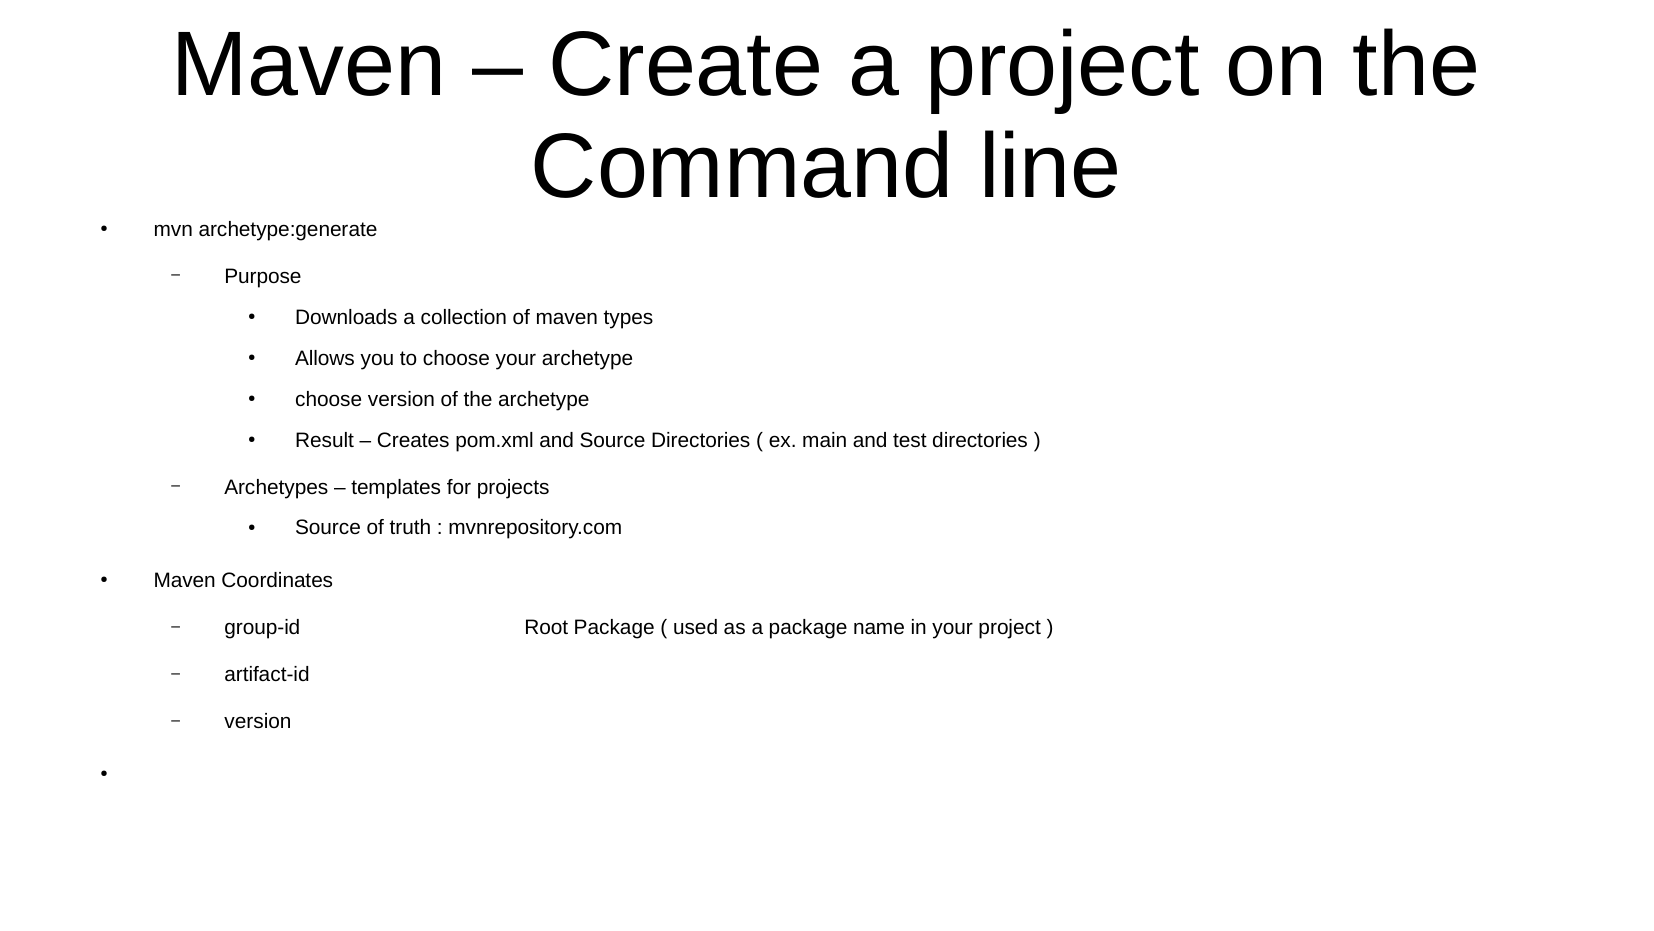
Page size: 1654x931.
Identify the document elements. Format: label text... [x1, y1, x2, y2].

list mvn archetype:generate Purpose Downloads a collection of maven types Allows you to choose your archetype choose version of the archetype Result – Creates pom.xml and Source Directories ( ex. main and test directories ) Archetypes – templates for projects Source of truth : mvnrepository.com Maven Coordinates group-id Root Package ( used as a package name in your project ) artifact-id version [82, 217, 1621, 916]
title Maven – Create a project on the Command line [82, 12, 1571, 217]
